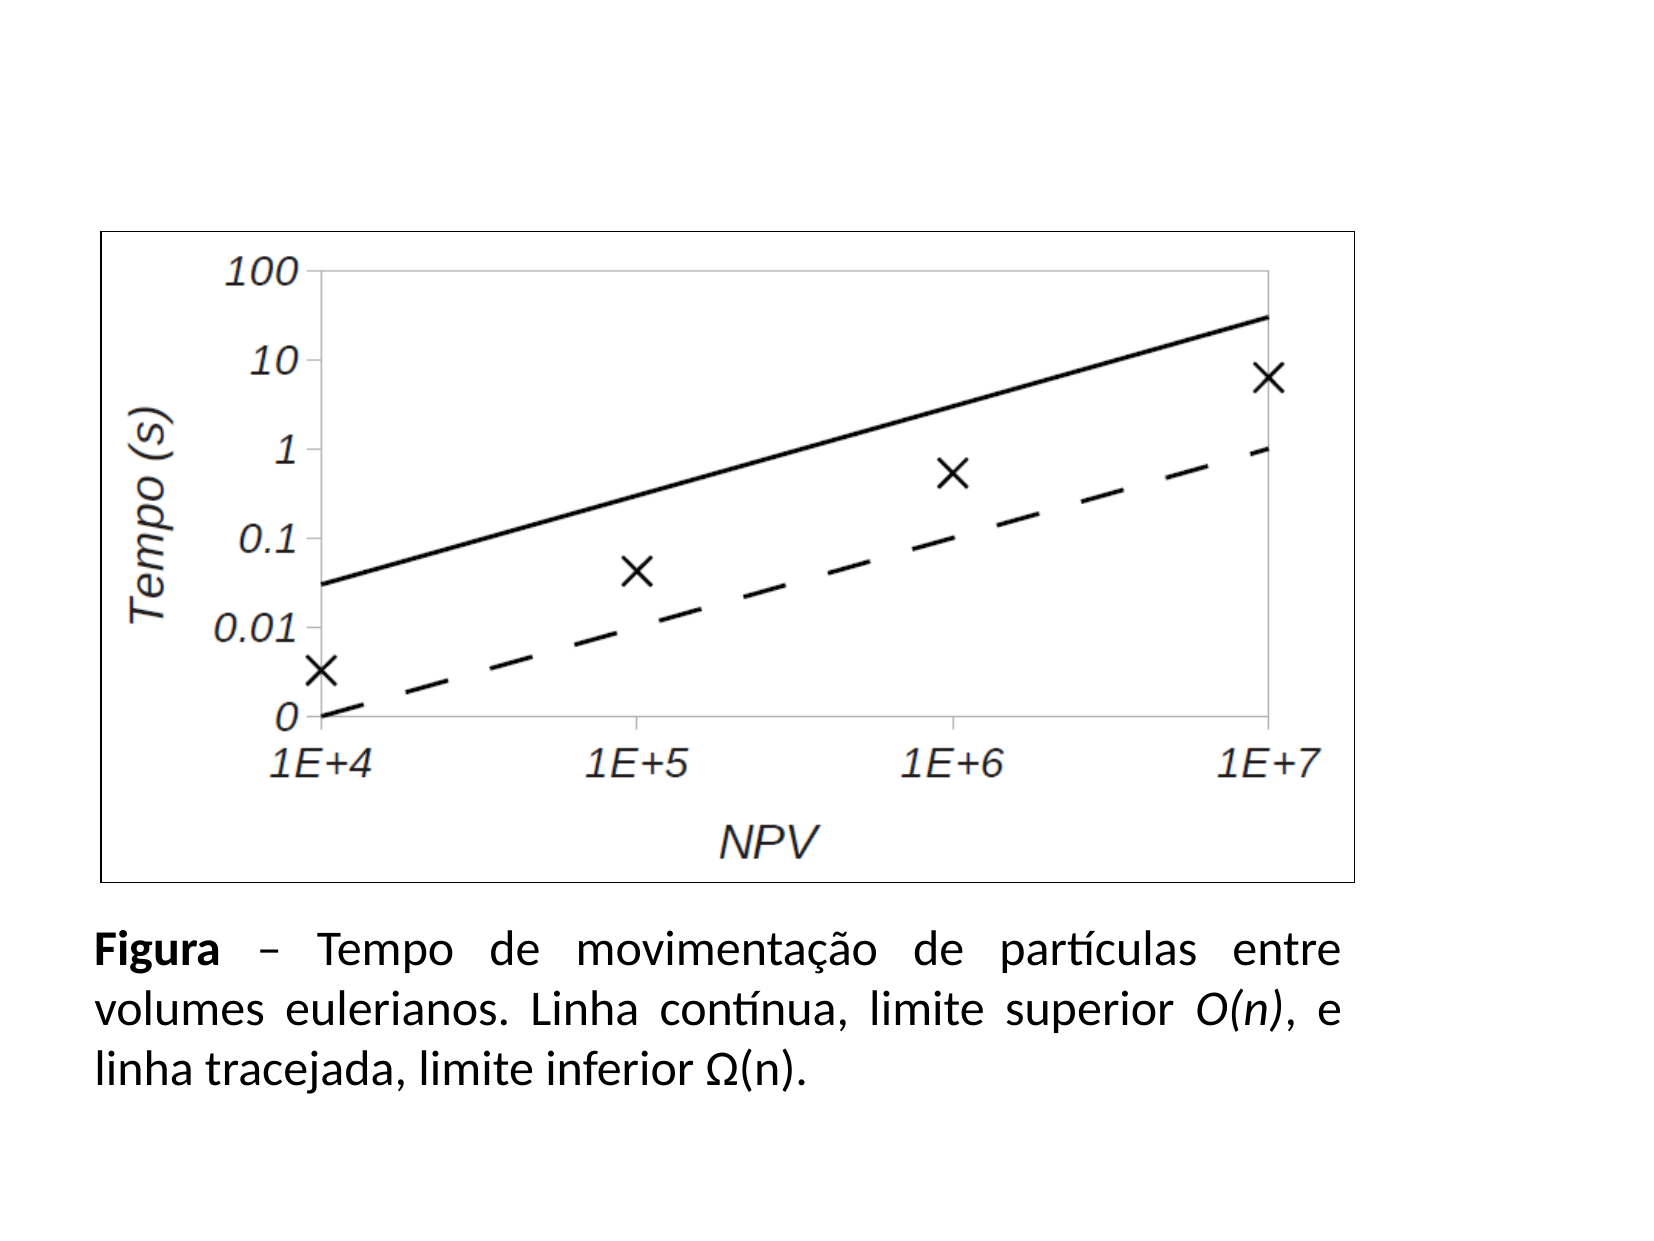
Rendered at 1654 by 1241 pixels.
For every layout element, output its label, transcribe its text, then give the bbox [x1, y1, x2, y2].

picture [101, 232, 1354, 882]
text_box Figura – Tempo de movimentação de partículas entre volumes eulerianos. Linha contínua, limite superior O(n), e linha tracejada, limite inferior Ω(n). [79, 907, 1357, 1103]
